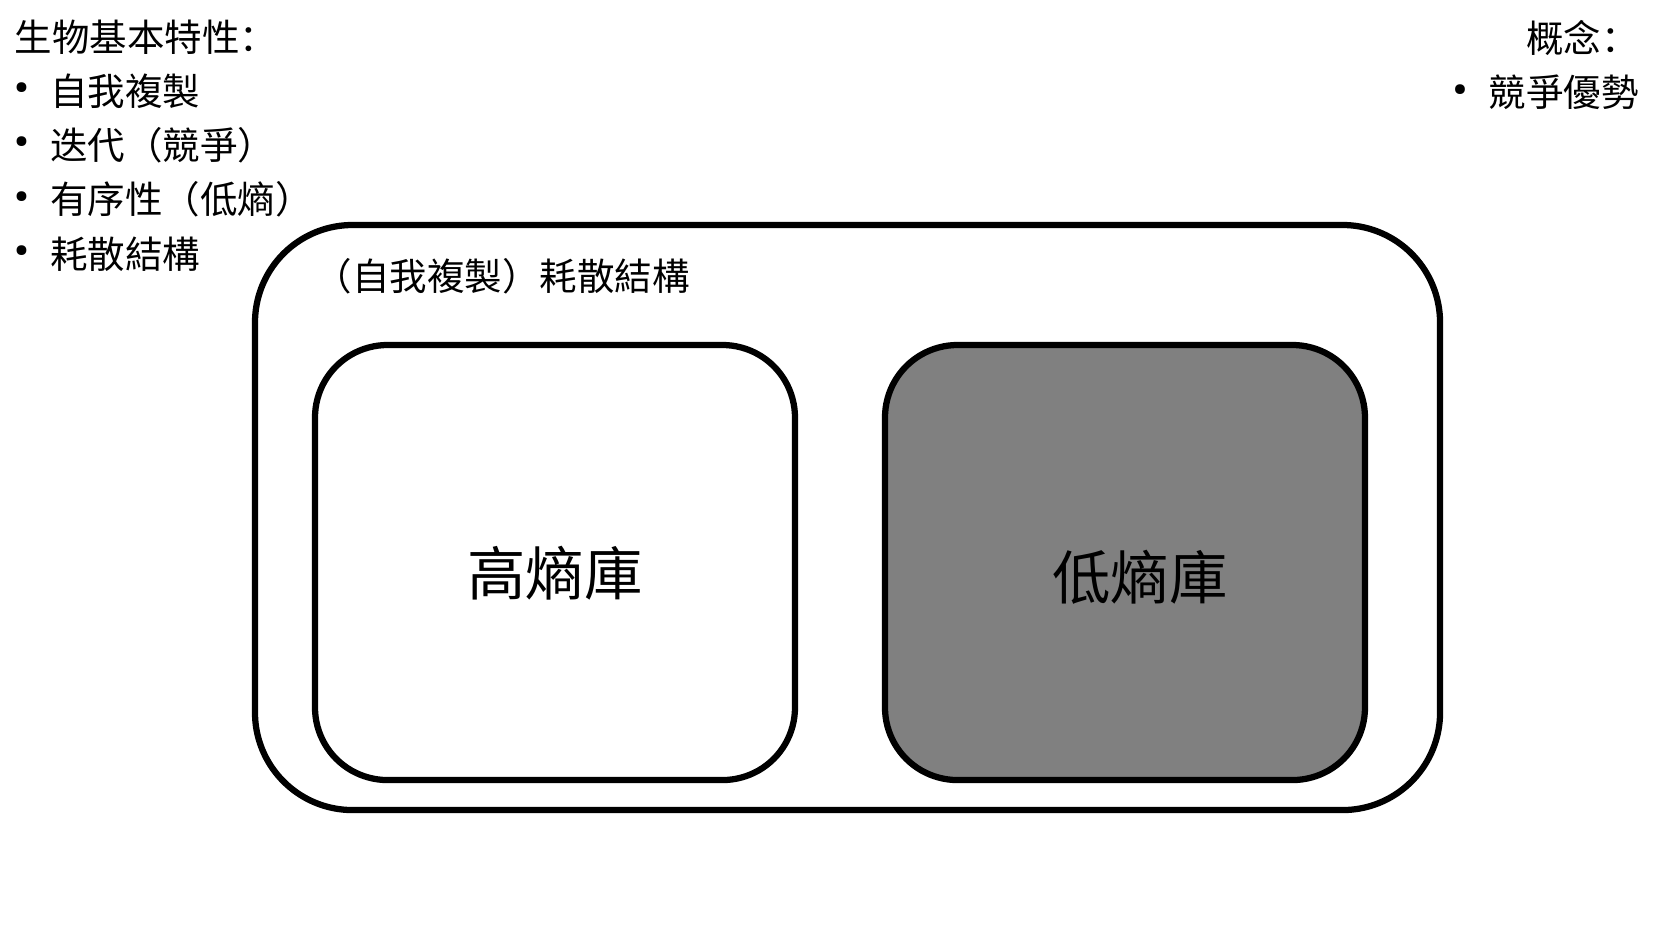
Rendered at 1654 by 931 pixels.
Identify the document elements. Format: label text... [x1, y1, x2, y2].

text_box 高熵庫 [330, 520, 781, 613]
text_box 低熵庫 [915, 525, 1366, 617]
text_box [255, 225, 1441, 811]
text_box 生物基本特性： 自我複製 迭代（競爭） 有序性（低熵） 耗散結構 [0, 0, 391, 263]
text_box （自我複製）耗散結構 [300, 240, 751, 305]
text_box 概念： 競爭優勢 [1263, 1, 1654, 166]
